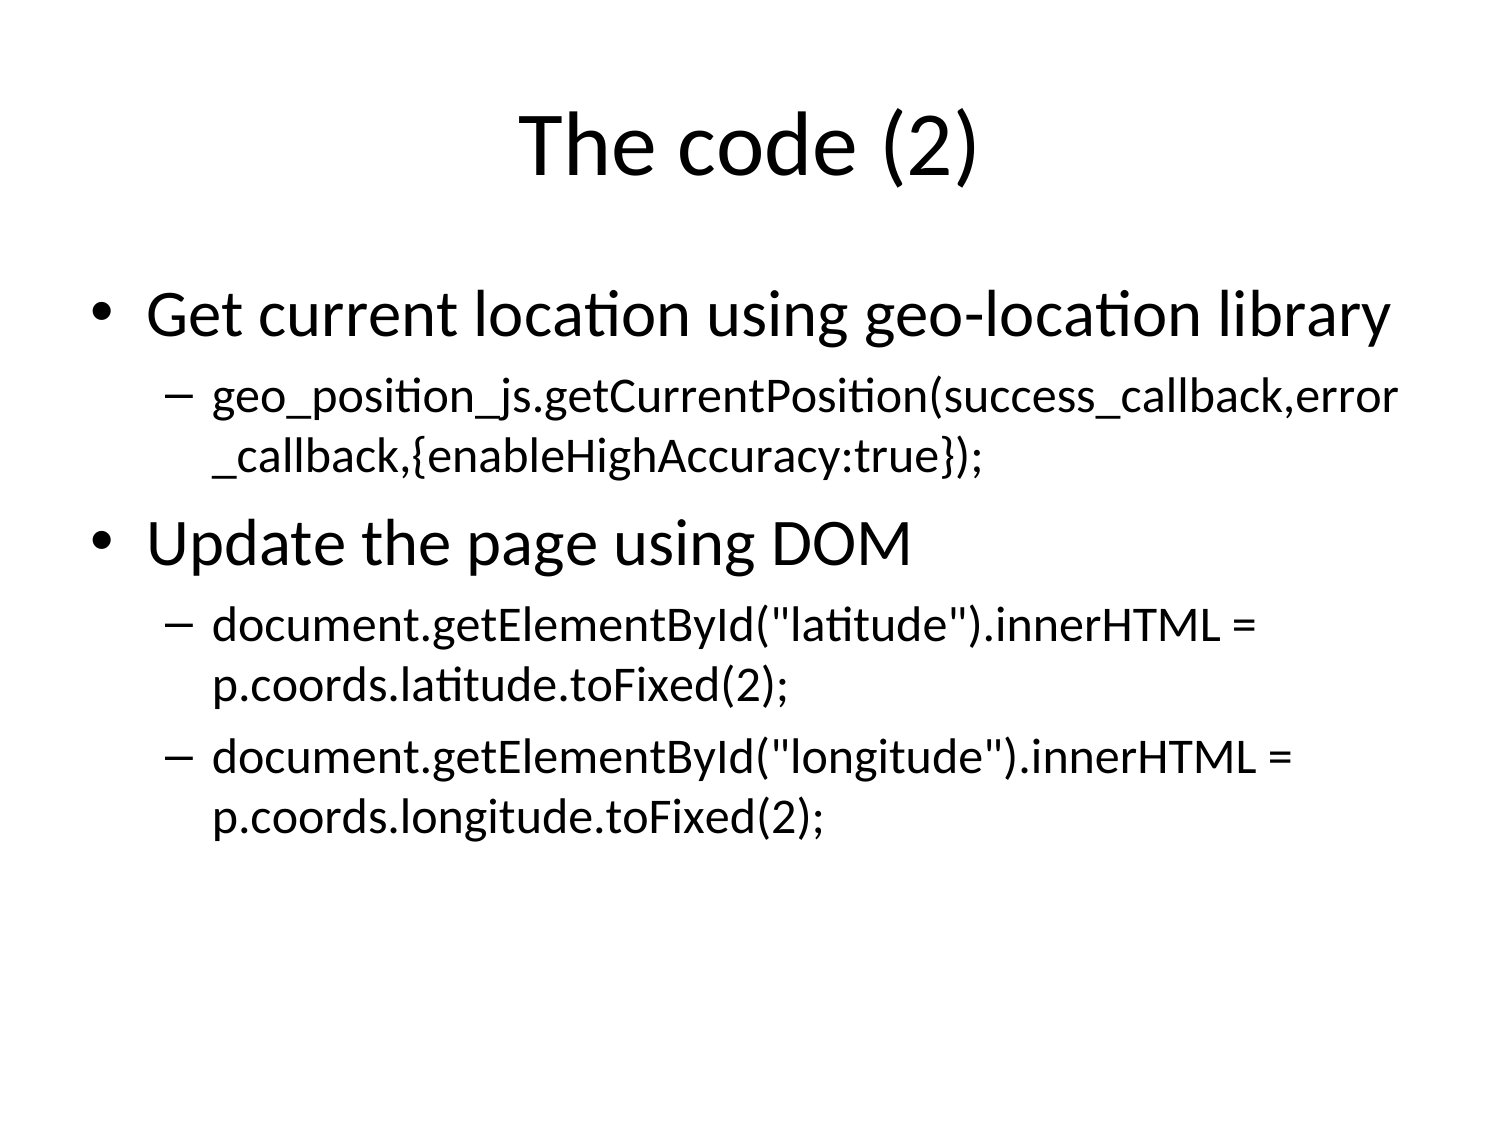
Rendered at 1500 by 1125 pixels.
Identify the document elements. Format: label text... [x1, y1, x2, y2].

list Get current location using geo-location library geo_position_js.getCurrentPosition(success_callback,error_callback,{enableHighAccuracy:true}); Update the page using DOM document.getElementById("latitude").innerHTML = p.coords.latitude.toFixed(2); document.getElementById("longitude").innerHTML = p.coords.longitude.toFixed(2); [75, 262, 1426, 1045]
title The code (2) [75, 45, 1426, 233]
